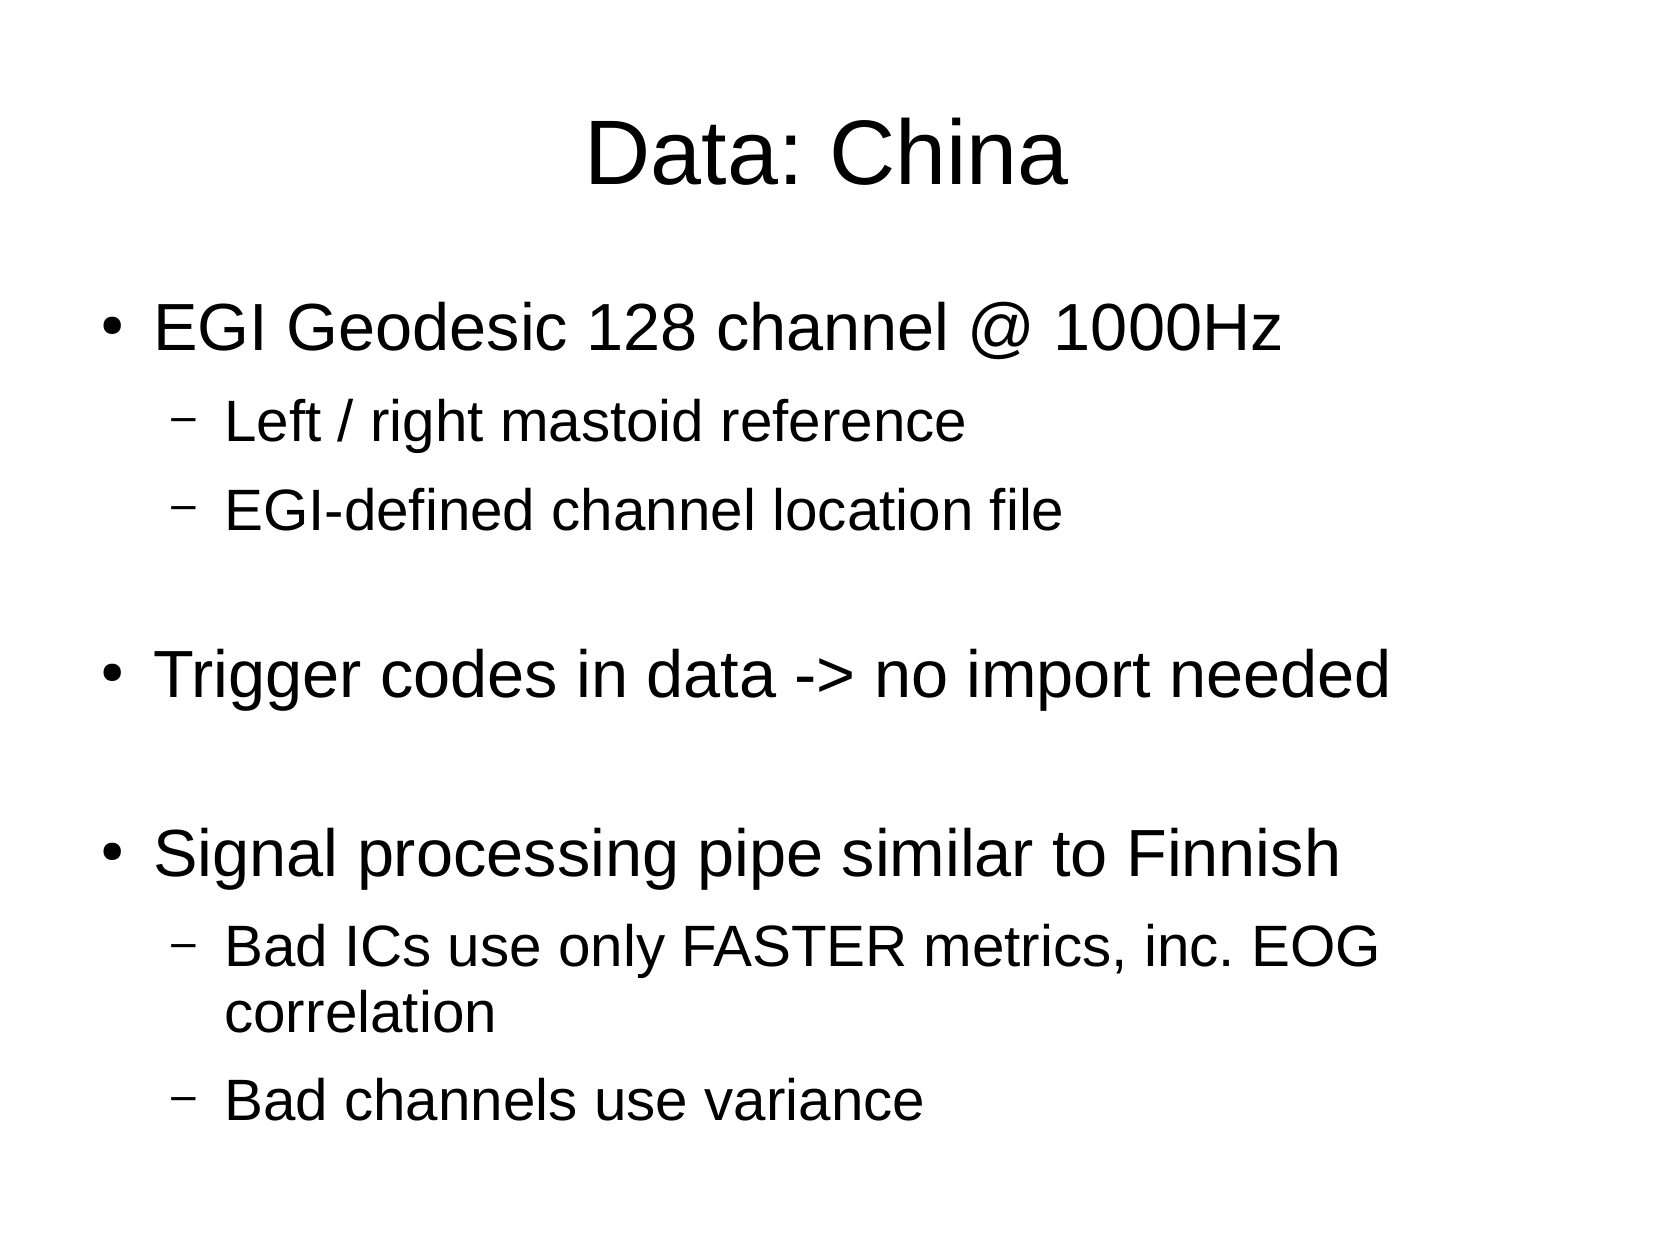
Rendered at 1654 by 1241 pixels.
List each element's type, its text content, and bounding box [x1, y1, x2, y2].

title Data: China [82, 49, 1571, 257]
list EGI Geodesic 128 channel @ 1000Hz Left / right mastoid reference EGI-defined channel location file Trigger codes in data -> no import needed Signal processing pipe similar to Finnish Bad ICs use only FASTER metrics, inc. EOG correlation Bad channels use variance [82, 290, 1571, 1203]
